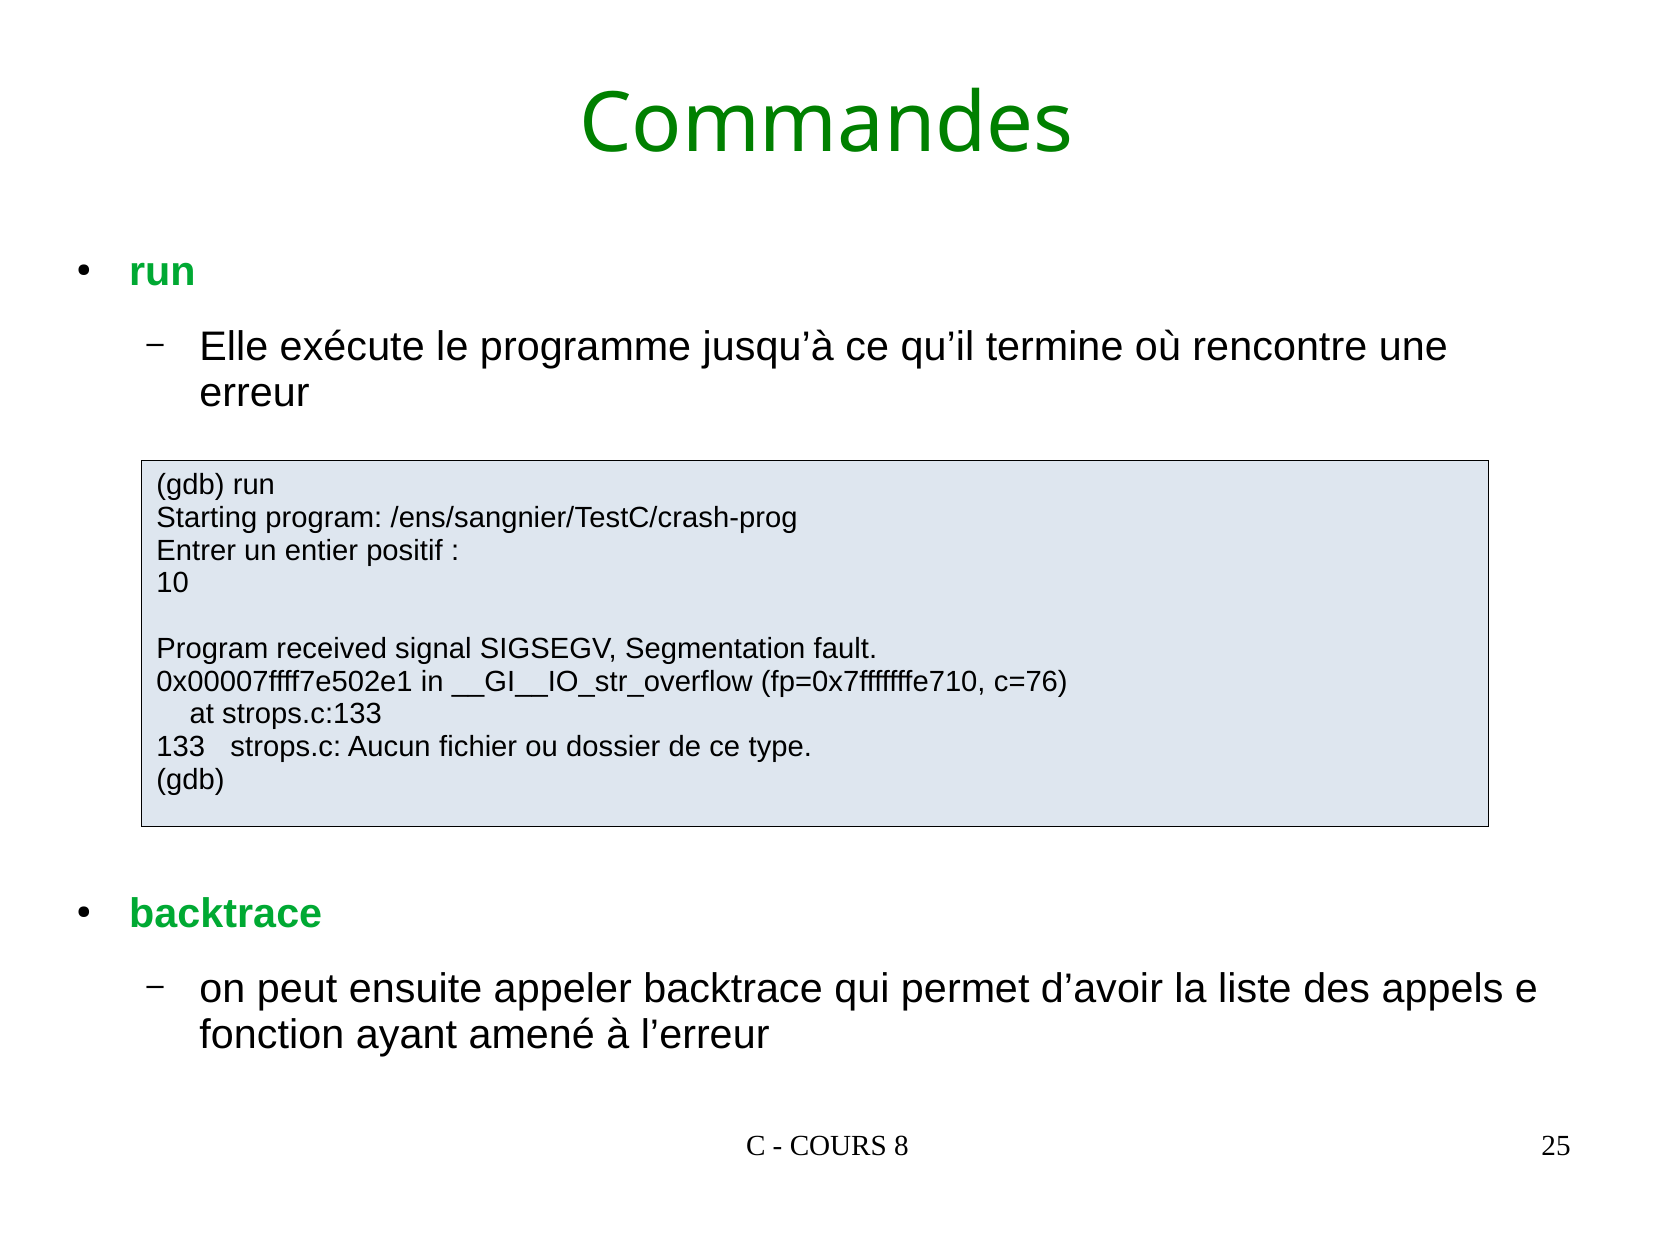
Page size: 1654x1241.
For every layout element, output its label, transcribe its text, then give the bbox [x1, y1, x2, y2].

title Commandes [82, 49, 1571, 189]
text_box (gdb) run Starting program: /ens/sangnier/TestC/crash-prog Entrer un entier positif : 10 Program received signal SIGSEGV, Segmentation fault. 0x00007ffff7e502e1 in __GI__IO_str_overflow (fp=0x7fffffffe710, c=76) at strops.c:133 133 strops.c: Aucun fichier ou dossier de ce type. (gdb) [141, 460, 1489, 827]
list run Elle exécute le programme jusqu’à ce qu’il termine où rencontre une erreur backtrace on peut ensuite appeler backtrace qui permet d’avoir la liste des appels e fonction ayant amené à l’erreur [59, 248, 1548, 1063]
